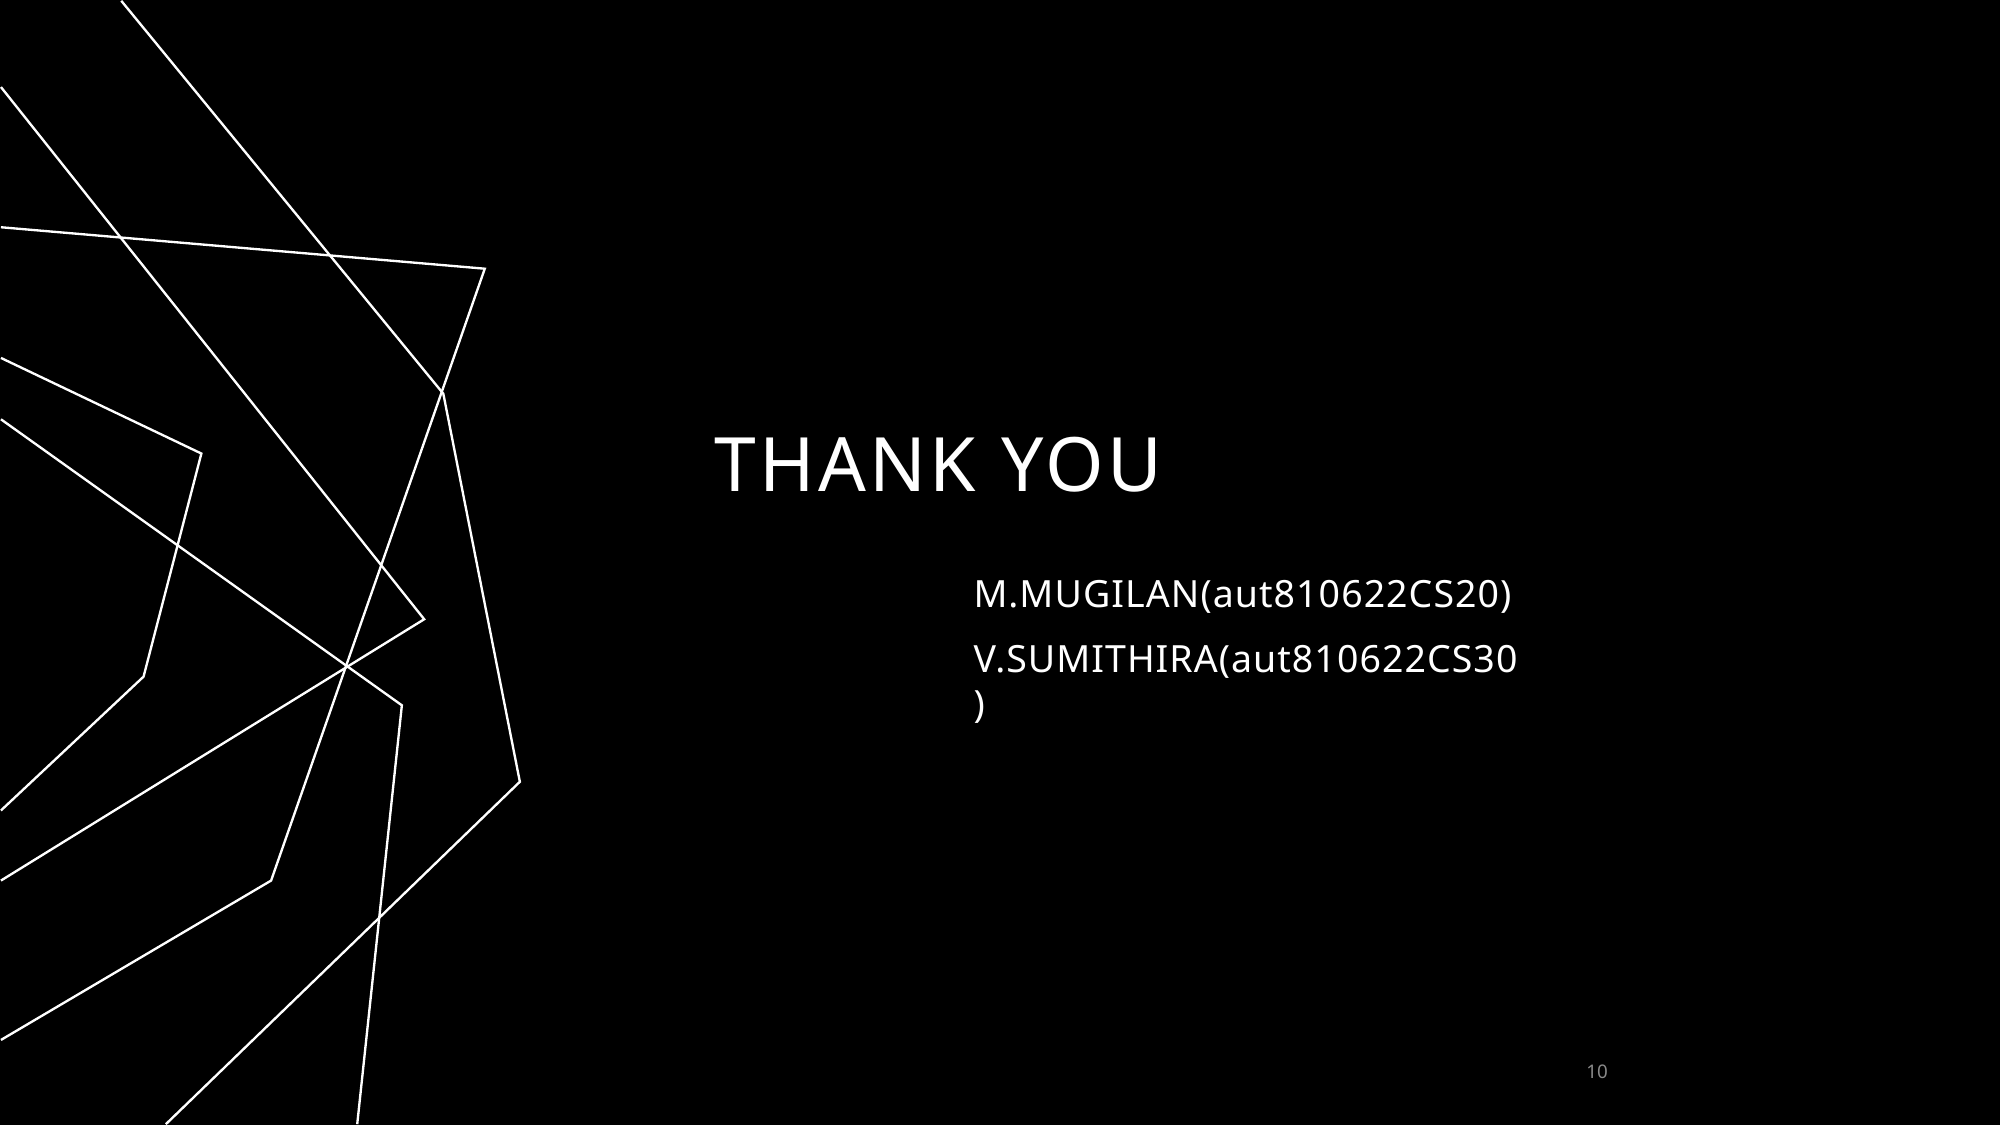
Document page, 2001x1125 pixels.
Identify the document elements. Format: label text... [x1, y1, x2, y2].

subtitle M.MUGILAN(aut810622CS20) V.SUMITHIRA(aut810622CS30) [958, 562, 1542, 972]
slide_number 10 [1571, 1042, 1863, 1103]
title THANK YOU [699, 265, 1386, 516]
